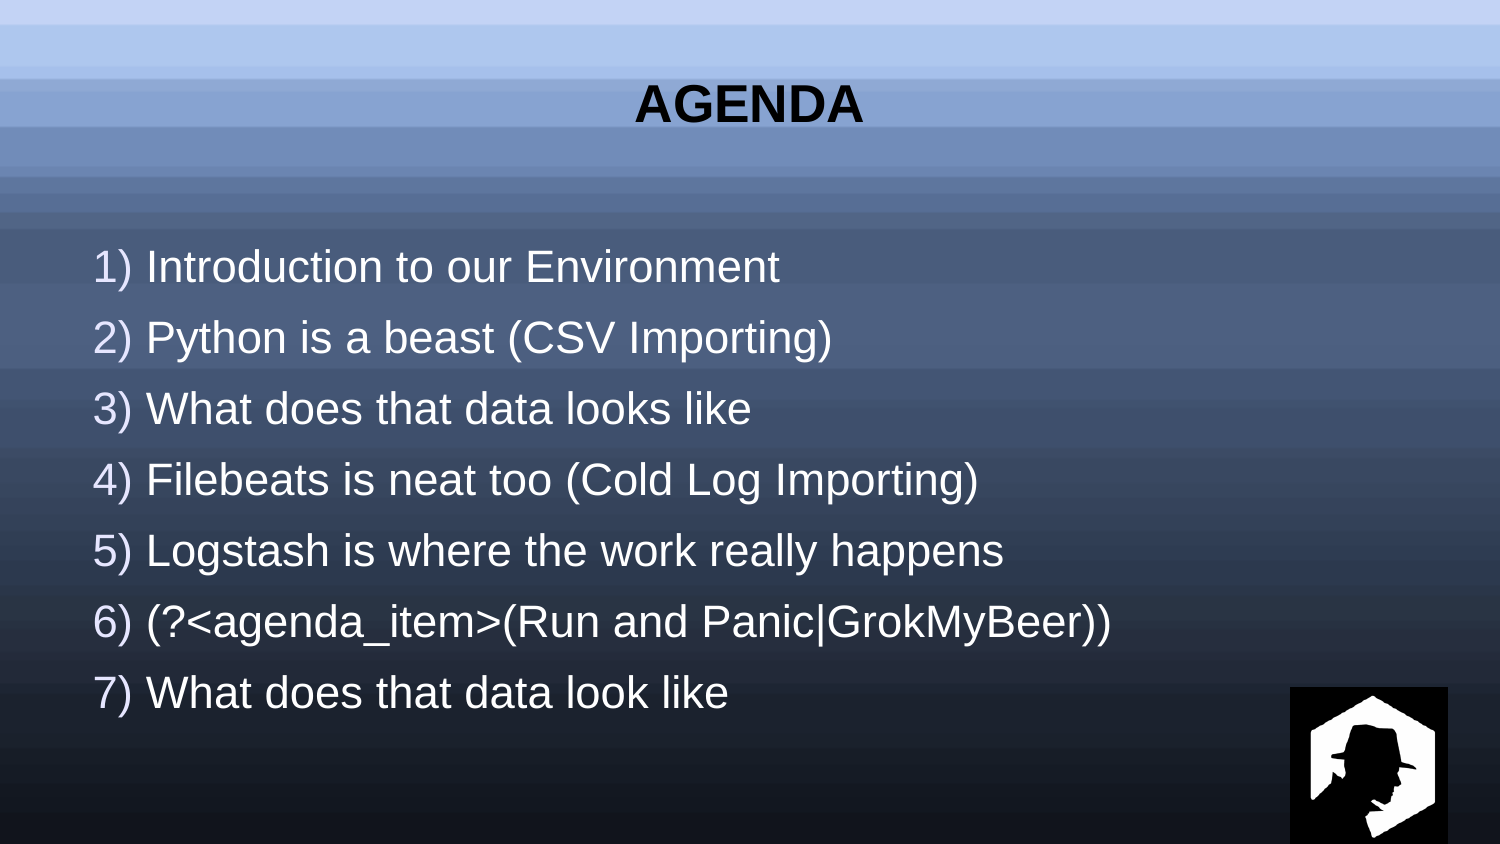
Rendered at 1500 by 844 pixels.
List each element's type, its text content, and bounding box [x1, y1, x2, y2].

title AGENDA [75, 33, 1425, 175]
picture [0, 0, 1500, 844]
list Introduction to our Environment Python is a beast (CSV Importing) What does that data looks like Filebeats is neat too (Cold Log Importing) Logstash is where the work really happens (?<agenda_item>(Run and Panic|GrokMyBeer)) What does that data look like [75, 241, 1425, 755]
